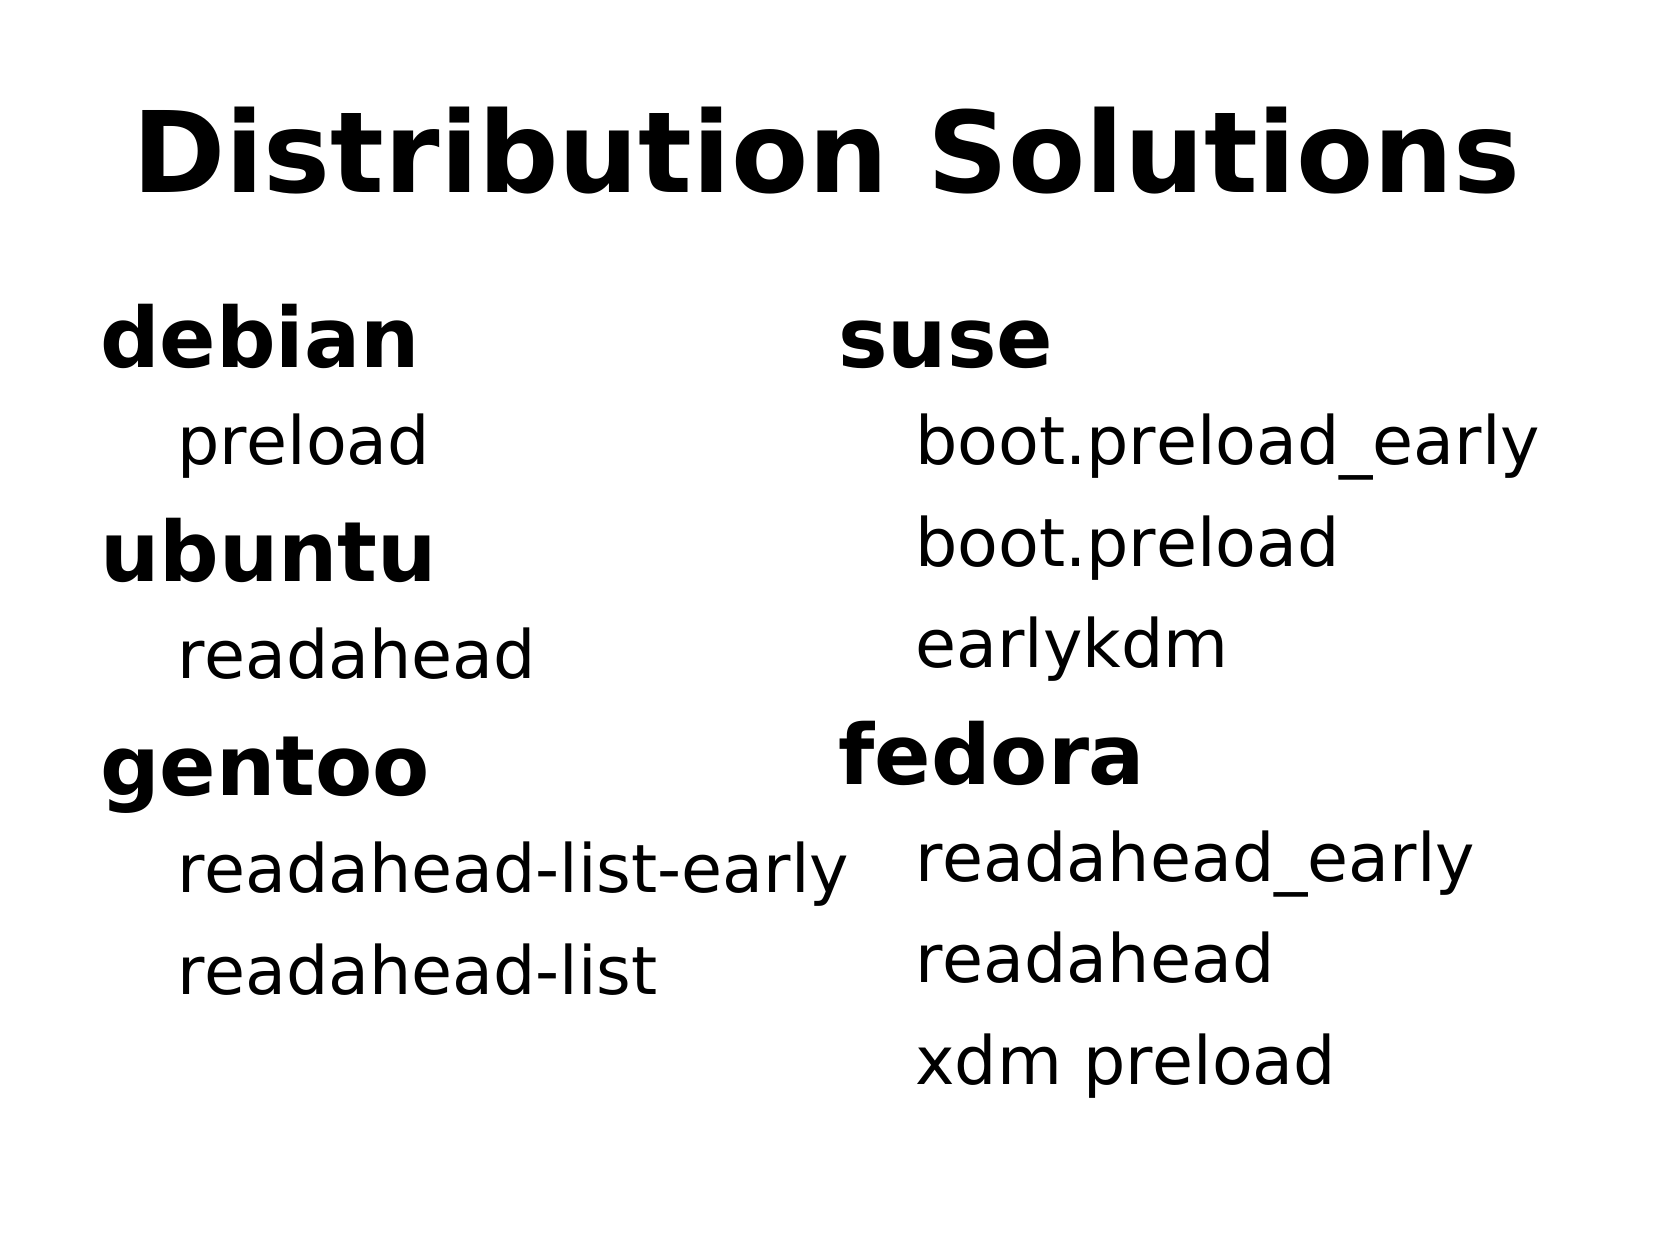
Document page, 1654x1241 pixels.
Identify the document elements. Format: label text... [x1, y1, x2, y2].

list debian preload ubuntu readahead gentoo readahead-list-early readahead-list [82, 290, 820, 1109]
title Distribution Solutions [82, 49, 1571, 257]
list suse boot.preload_early boot.preload earlykdm fedora readahead_early readahead xdm preload [820, 290, 1595, 1109]
